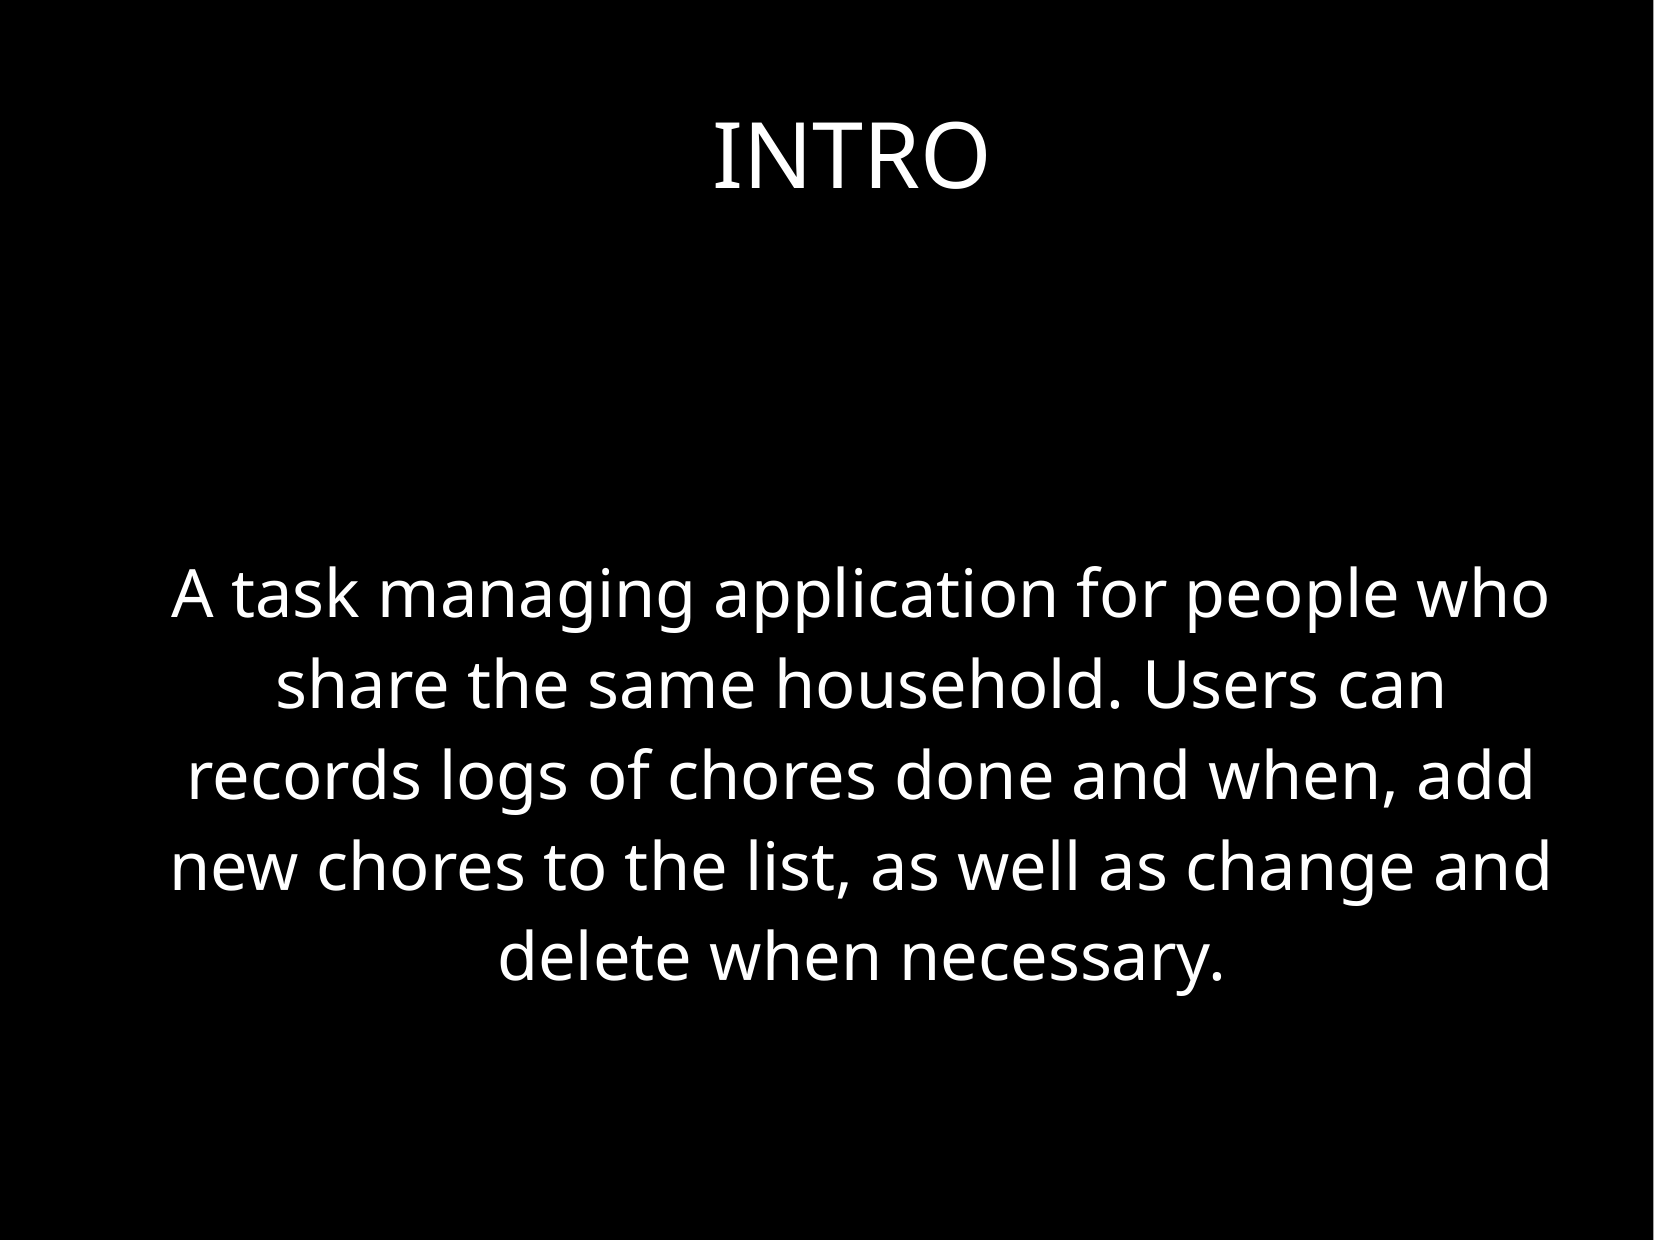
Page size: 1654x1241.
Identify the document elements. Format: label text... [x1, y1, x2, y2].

title INTRO [82, 49, 1571, 257]
list A task managing application for people who share the same household. Users can records logs of chores done and when, add new chores to the list, as well as change and delete when necessary. [82, 290, 1571, 1109]
